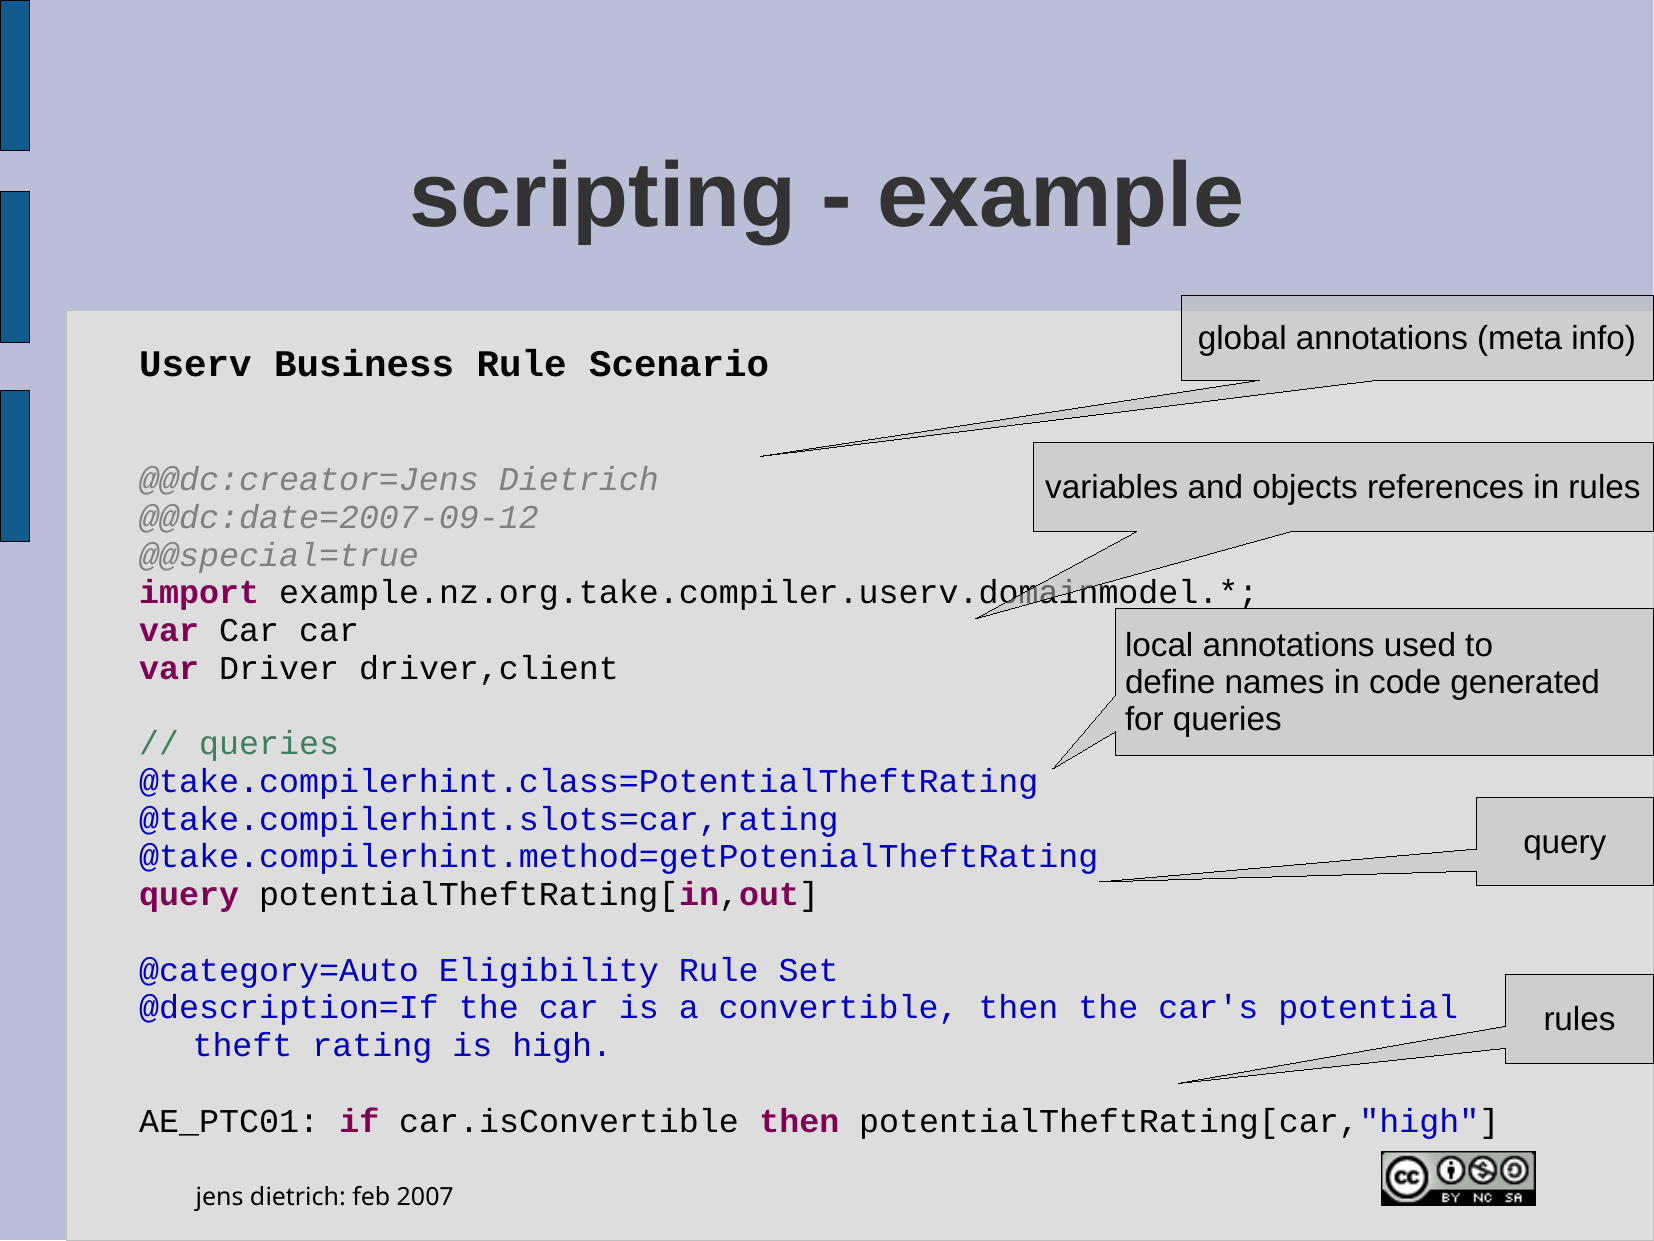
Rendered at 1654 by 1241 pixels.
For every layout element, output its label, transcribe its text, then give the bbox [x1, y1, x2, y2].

text_box variables and objects references in rules [975, 442, 1654, 619]
title scripting - example [121, 91, 1534, 299]
text_box global annotations (meta info) [760, 295, 1654, 457]
text_box local annotations used to define names in code generated for queries [1052, 608, 1654, 769]
text_box query [1099, 797, 1654, 886]
list Userv Business Rule Scenario @@dc:creator=Jens Dietrich @@dc:date=2007-09-12 @@special=true import example.nz.org.take.compiler.userv.domainmodel.*; var Car car var Driver driver,client // queries @take.compilerhint.class=PotentialTheftRating @take.compilerhint.slots=car,rating @take.compilerhint.method=getPotenialTheftRating query potentialTheftRating[in,out] @category=Auto Eligibility Rule Set @description=If the car is a convertible, then the car's potential theft rating is high. AE_PTC01: if car.isConvertible then potentialTheftRating[car,"high"] [121, 344, 1534, 1148]
text_box rules [1178, 974, 1654, 1084]
picture [1381, 1151, 1536, 1206]
